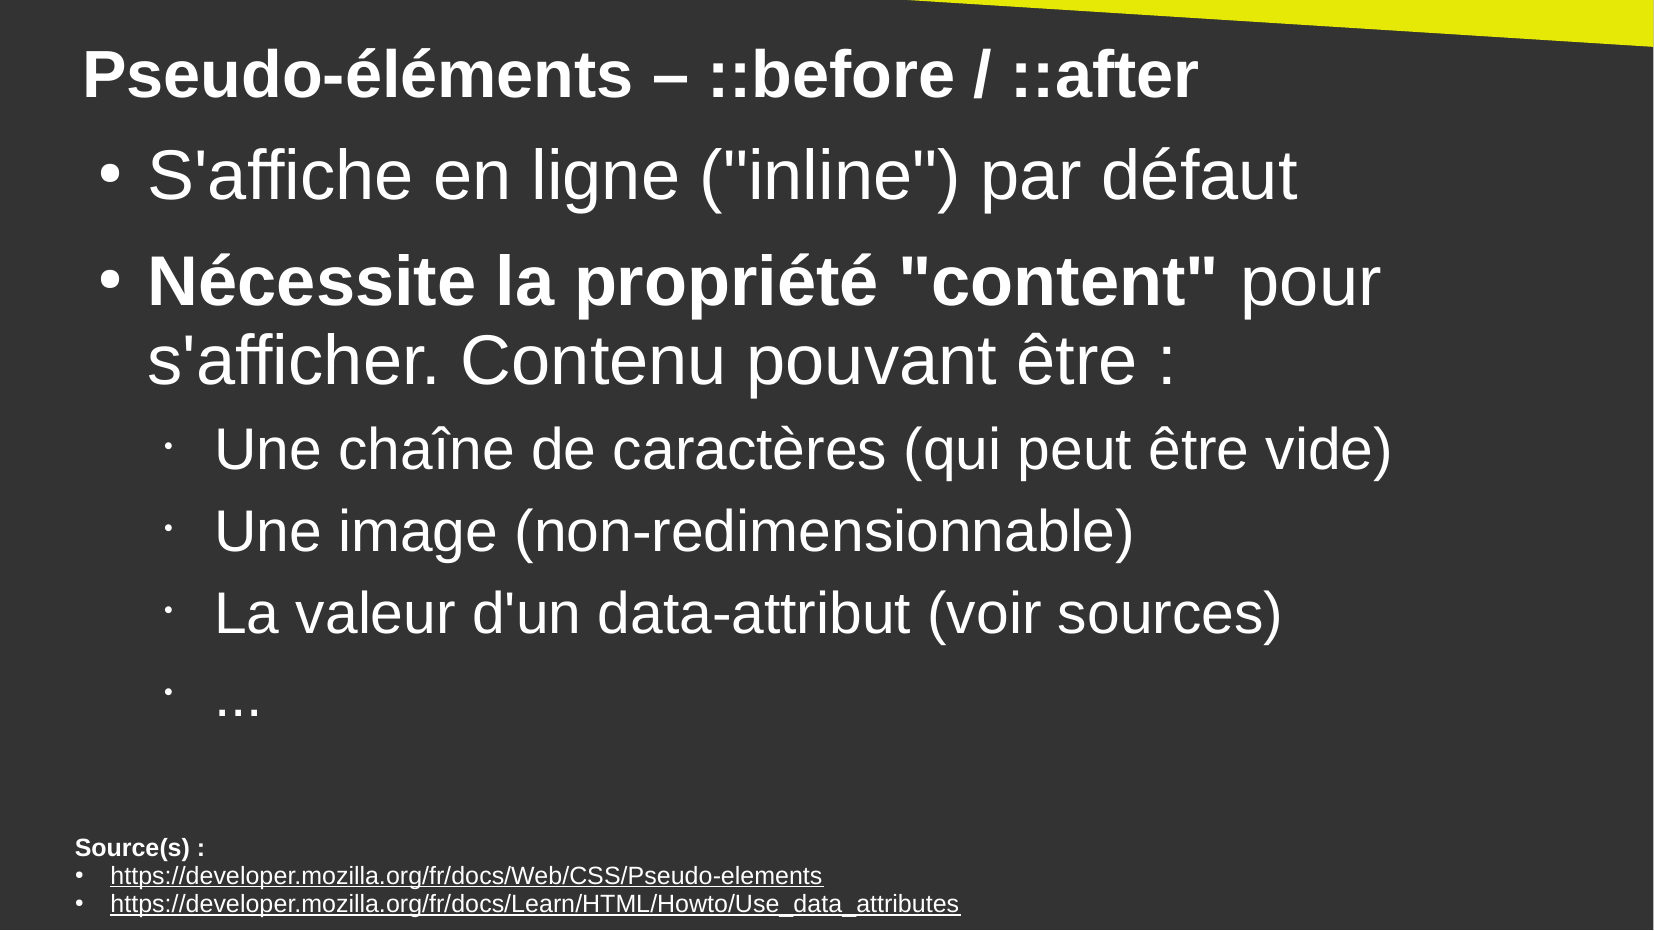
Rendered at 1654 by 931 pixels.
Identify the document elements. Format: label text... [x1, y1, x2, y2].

text_box Source(s) : https://developer.mozilla.org/fr/docs/Web/CSS/Pseudo-elements https://developer.mozilla.org/fr/docs/Learn/HTML/Howto/Use_data_attributes [60, 826, 1583, 926]
text_box [907, 0, 1654, 47]
title Pseudo-éléments – ::before / ::after [82, 37, 1571, 114]
list S'affiche en ligne ("inline") par défaut Nécessite la propriété "content" pour s'afficher. Contenu pouvant être : Une chaîne de caractères (qui peut être vide) Une image (non-redimensionnable) La valeur d'un data-attribut (voir sources) ... [80, 135, 1620, 733]
